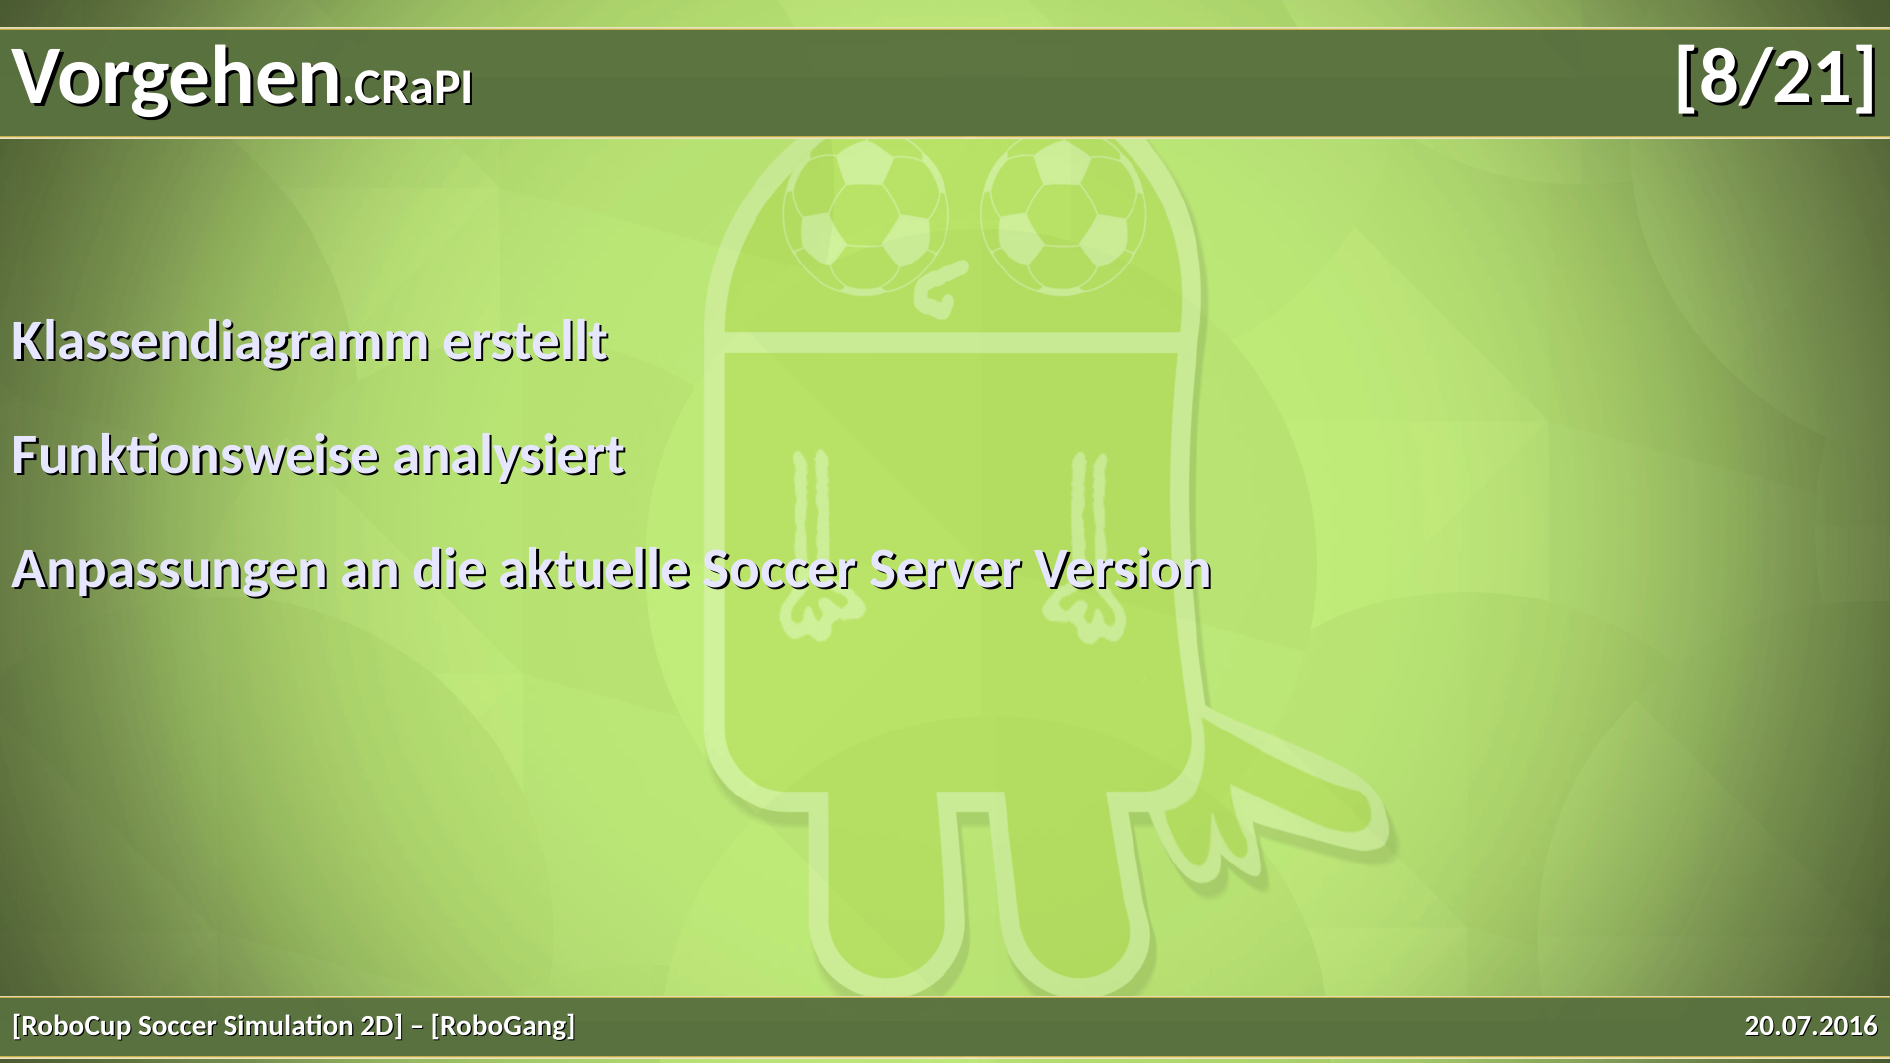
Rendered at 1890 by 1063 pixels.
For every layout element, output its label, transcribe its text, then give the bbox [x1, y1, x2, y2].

title [RoboCup Soccer Simulation 2D] – [RoboGang] [11, 1003, 1063, 1052]
title 20.07.2016 [1629, 1003, 1878, 1052]
picture [0, 0, 1890, 1063]
title [8/21] [1535, 34, 1878, 131]
subtitle Klassendiagramm erstellt Funktionsweise analysiert Anpassungen an die aktuelle Soccer Server Version [11, 259, 1878, 910]
title Vorgehen.CRaPI [11, 32, 1430, 134]
